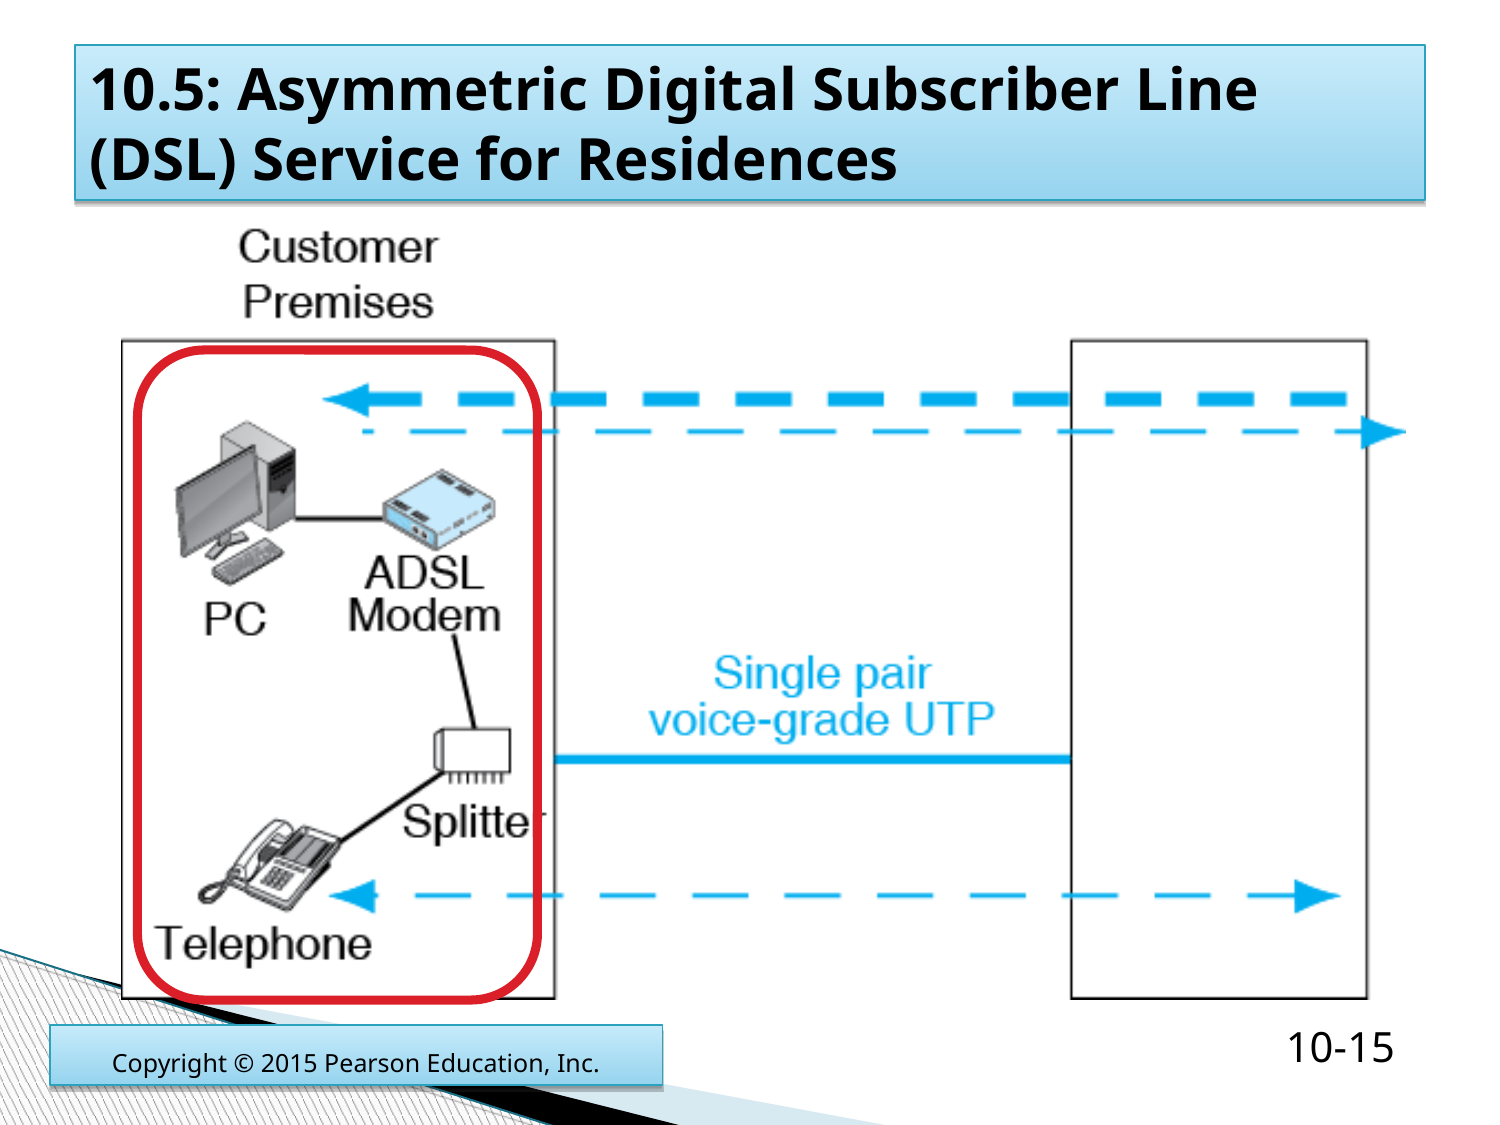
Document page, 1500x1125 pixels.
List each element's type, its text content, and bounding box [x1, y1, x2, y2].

picture [0, 223, 1406, 1125]
picture [142, 355, 532, 995]
footer Copyright © 2015 Pearson Education, Inc. [50, 1025, 663, 1085]
title 10.5: Asymmetric Digital Subscriber Line (DSL) Service for Residences [75, 45, 1425, 200]
slide_number 10-<number> [1149, 1025, 1410, 1085]
